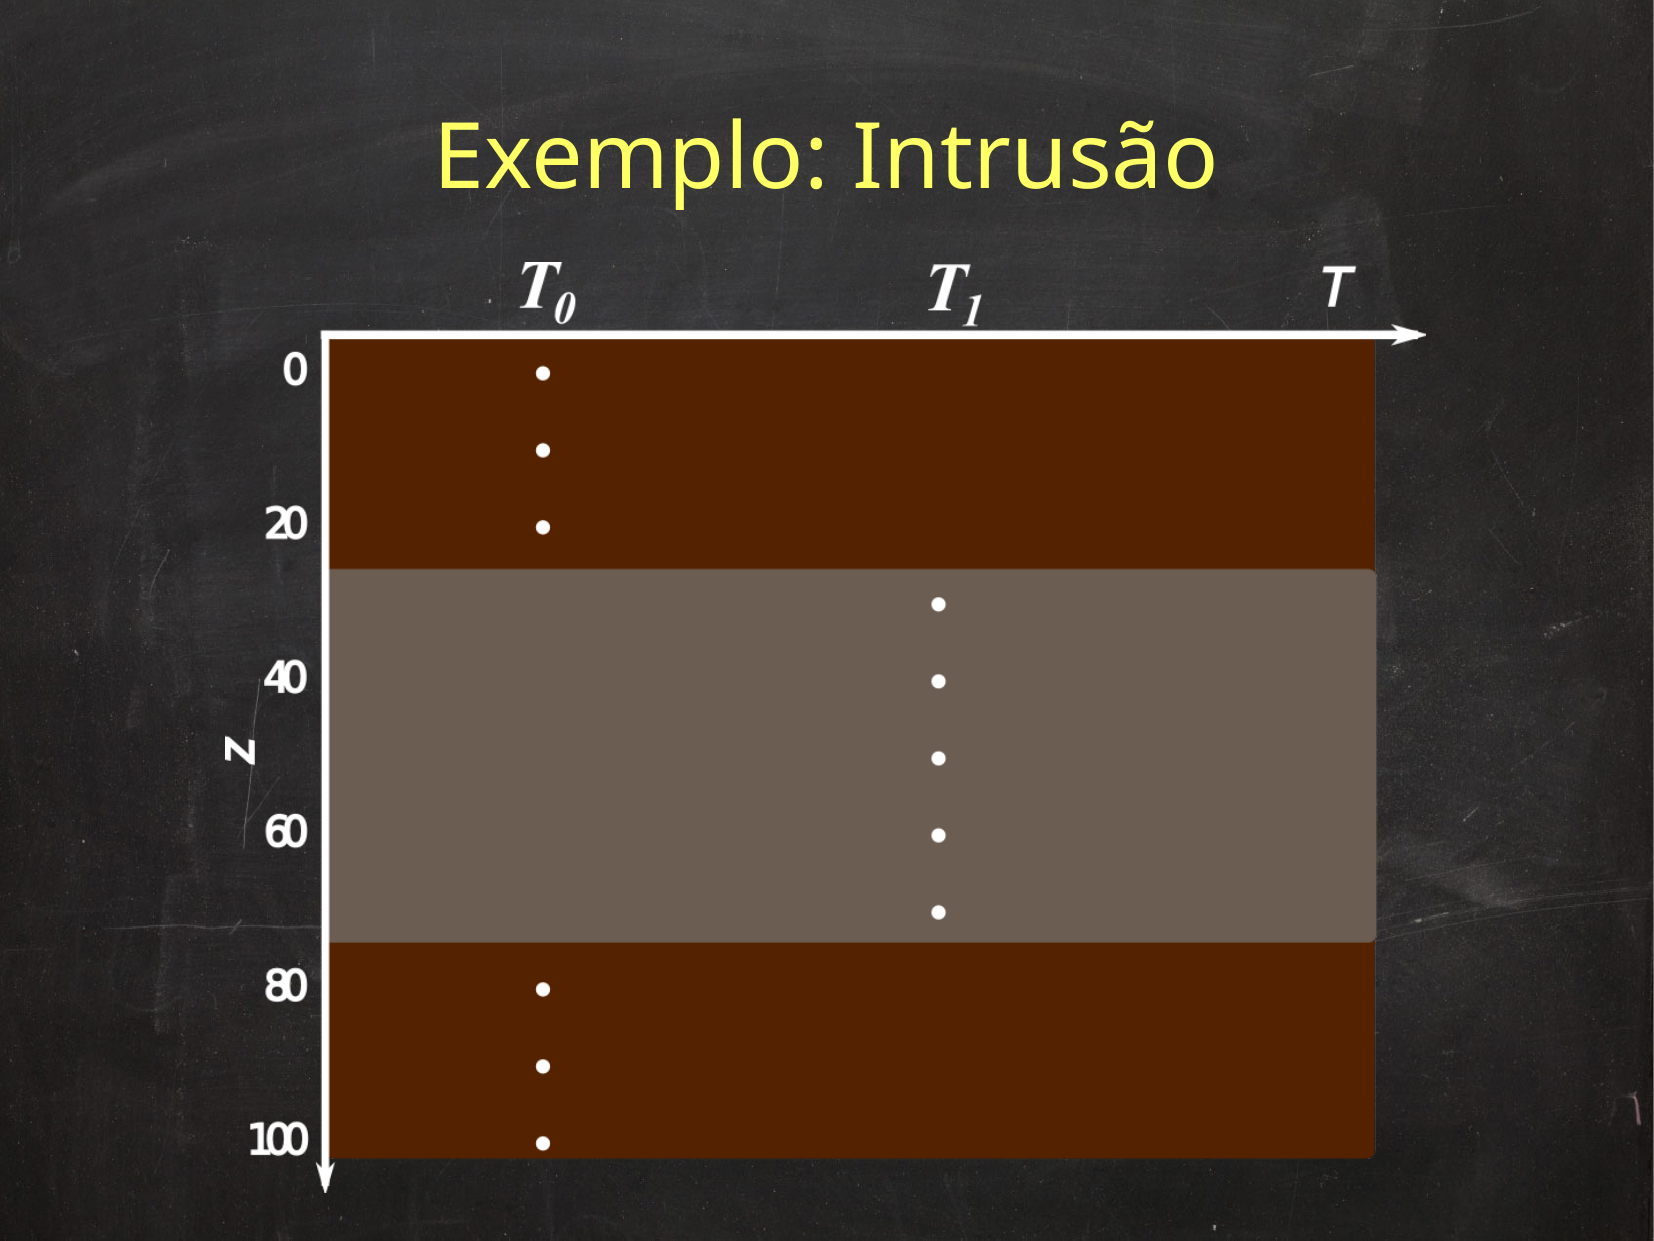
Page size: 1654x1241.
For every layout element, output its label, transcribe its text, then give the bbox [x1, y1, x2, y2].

title Exemplo: Intrusão [82, 56, 1571, 250]
picture [0, 0, 1654, 1241]
